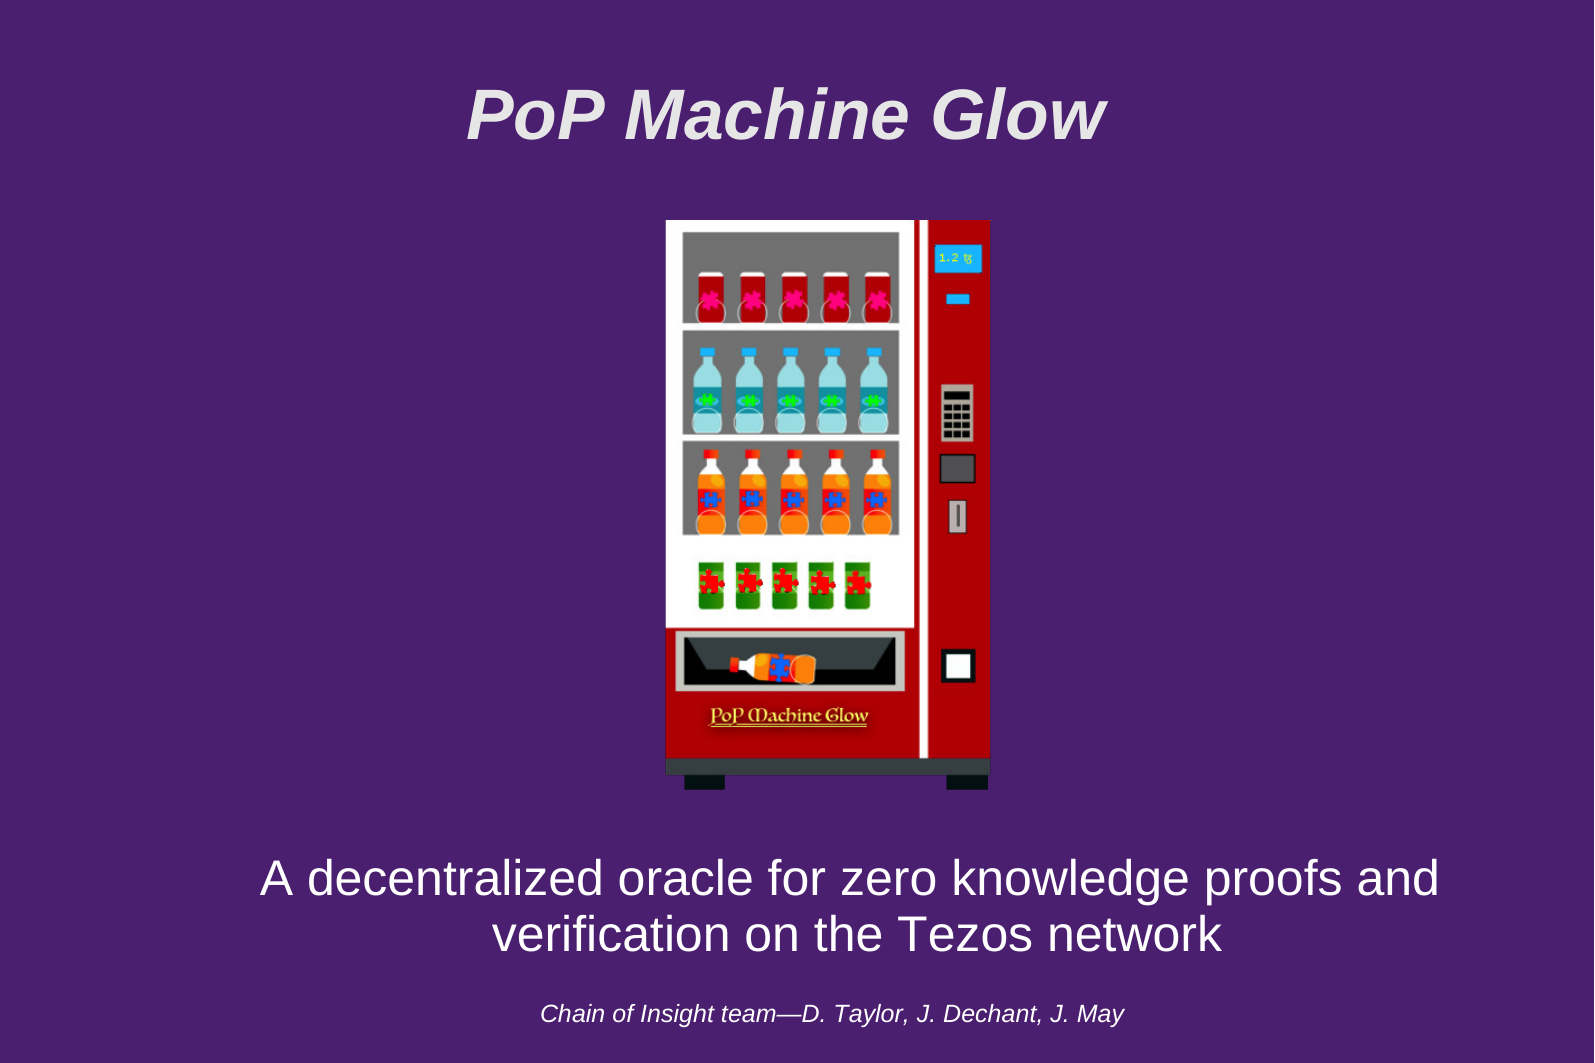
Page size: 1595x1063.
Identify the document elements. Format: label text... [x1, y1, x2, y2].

picture [661, 220, 997, 792]
text_box A decentralized oracle for zero knowledge proofs and verification on the Tezos network [259, 850, 1455, 962]
title PoP Machine Glow [114, 11, 1477, 218]
text_box Chain of Insight team—D. Taylor, J. Dechant, J. May [283, 999, 1382, 1029]
